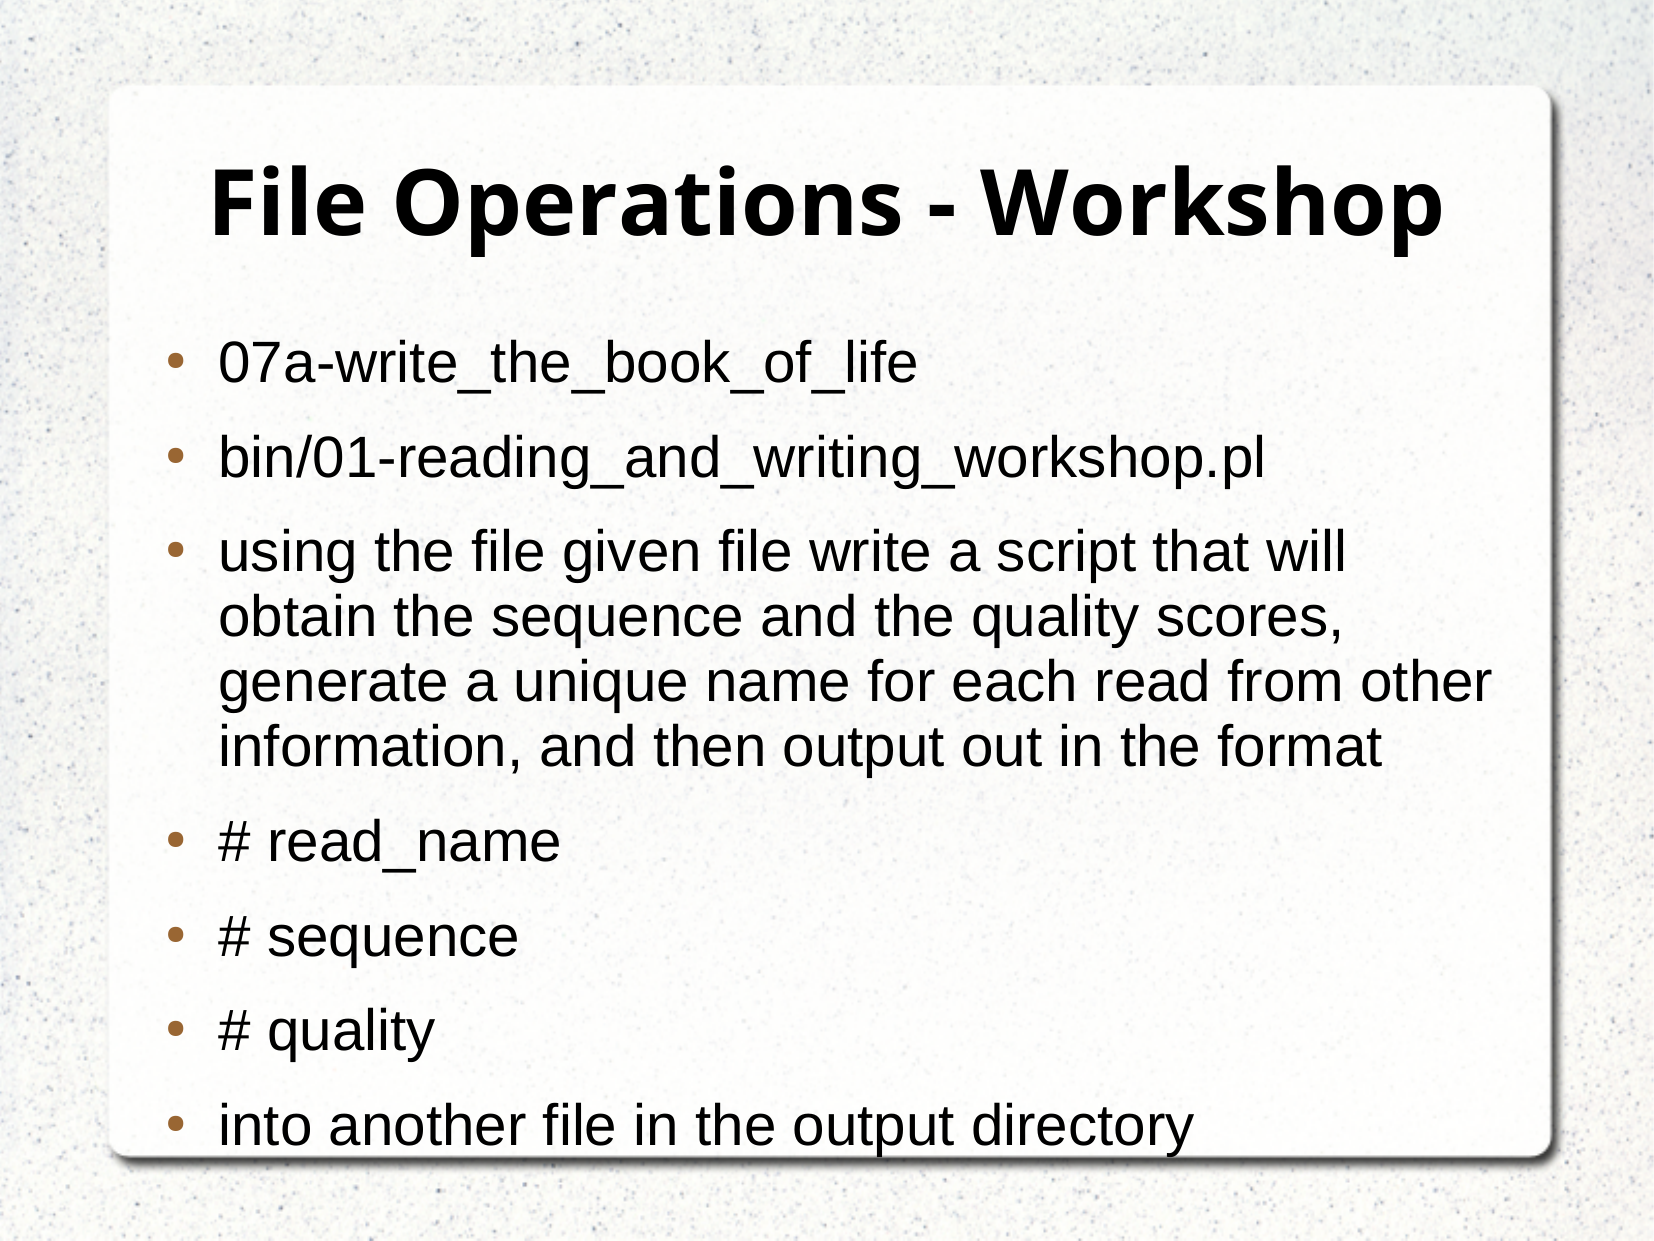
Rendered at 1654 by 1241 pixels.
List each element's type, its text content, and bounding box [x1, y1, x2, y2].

list 07a-write_the_book_of_life bin/01-reading_and_writing_workshop.pl using the file given file write a script that will obtain the sequence and the quality scores, generate a unique name for each read from other information, and then output out in the format # read_name # sequence # quality into another file in the output directory [147, 330, 1506, 1158]
title File Operations - Workshop [118, 96, 1536, 304]
picture [0, 0, 1654, 1241]
